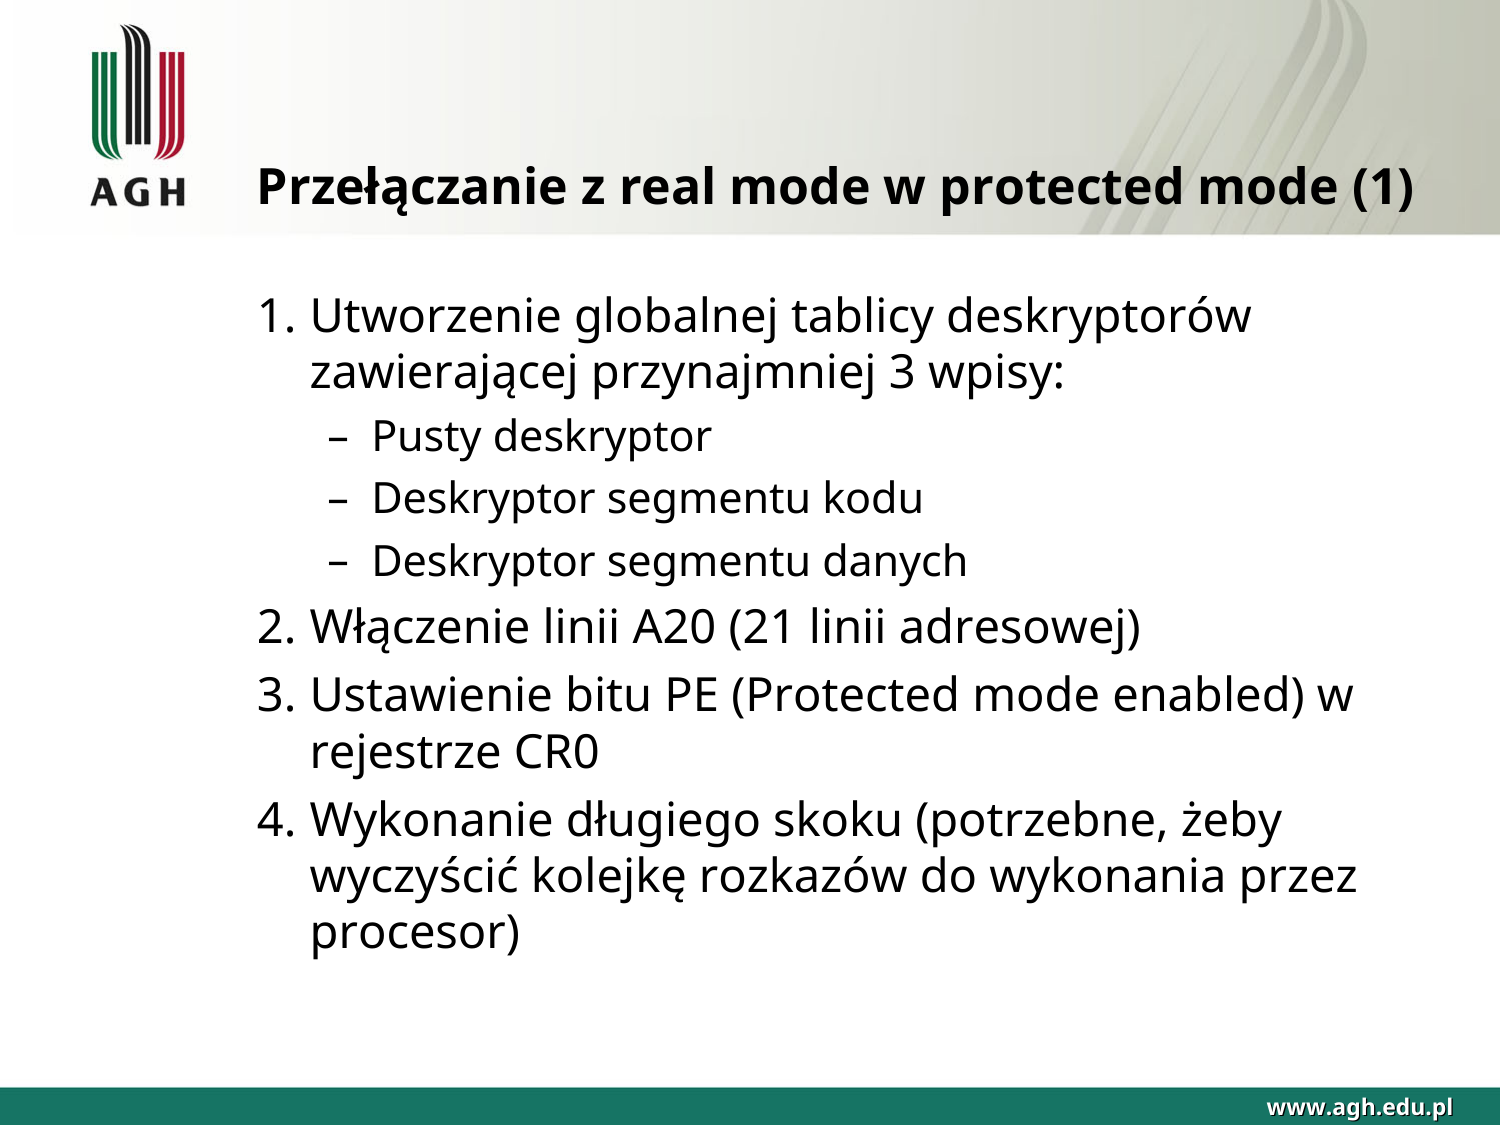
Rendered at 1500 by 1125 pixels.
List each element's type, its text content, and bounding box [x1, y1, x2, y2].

list Utworzenie globalnej tablicy deskryptorów zawierającej przynajmniej 3 wpisy: Pusty deskryptor Deskryptor segmentu kodu Deskryptor segmentu danych Włączenie linii A20 (21 linii adresowej) Ustawienie bitu PE (Protected mode enabled) w rejestrze CR0 Wykonanie długiego skoku (potrzebne, żeby wyczyścić kolejkę rozkazów do wykonania przez procesor) [242, 277, 1425, 969]
picture [0, 0, 1500, 1125]
title Przełączanie z real mode w protected mode (1) [242, 117, 1436, 253]
text_box www.agh.edu.pl [1251, 1084, 1500, 1125]
